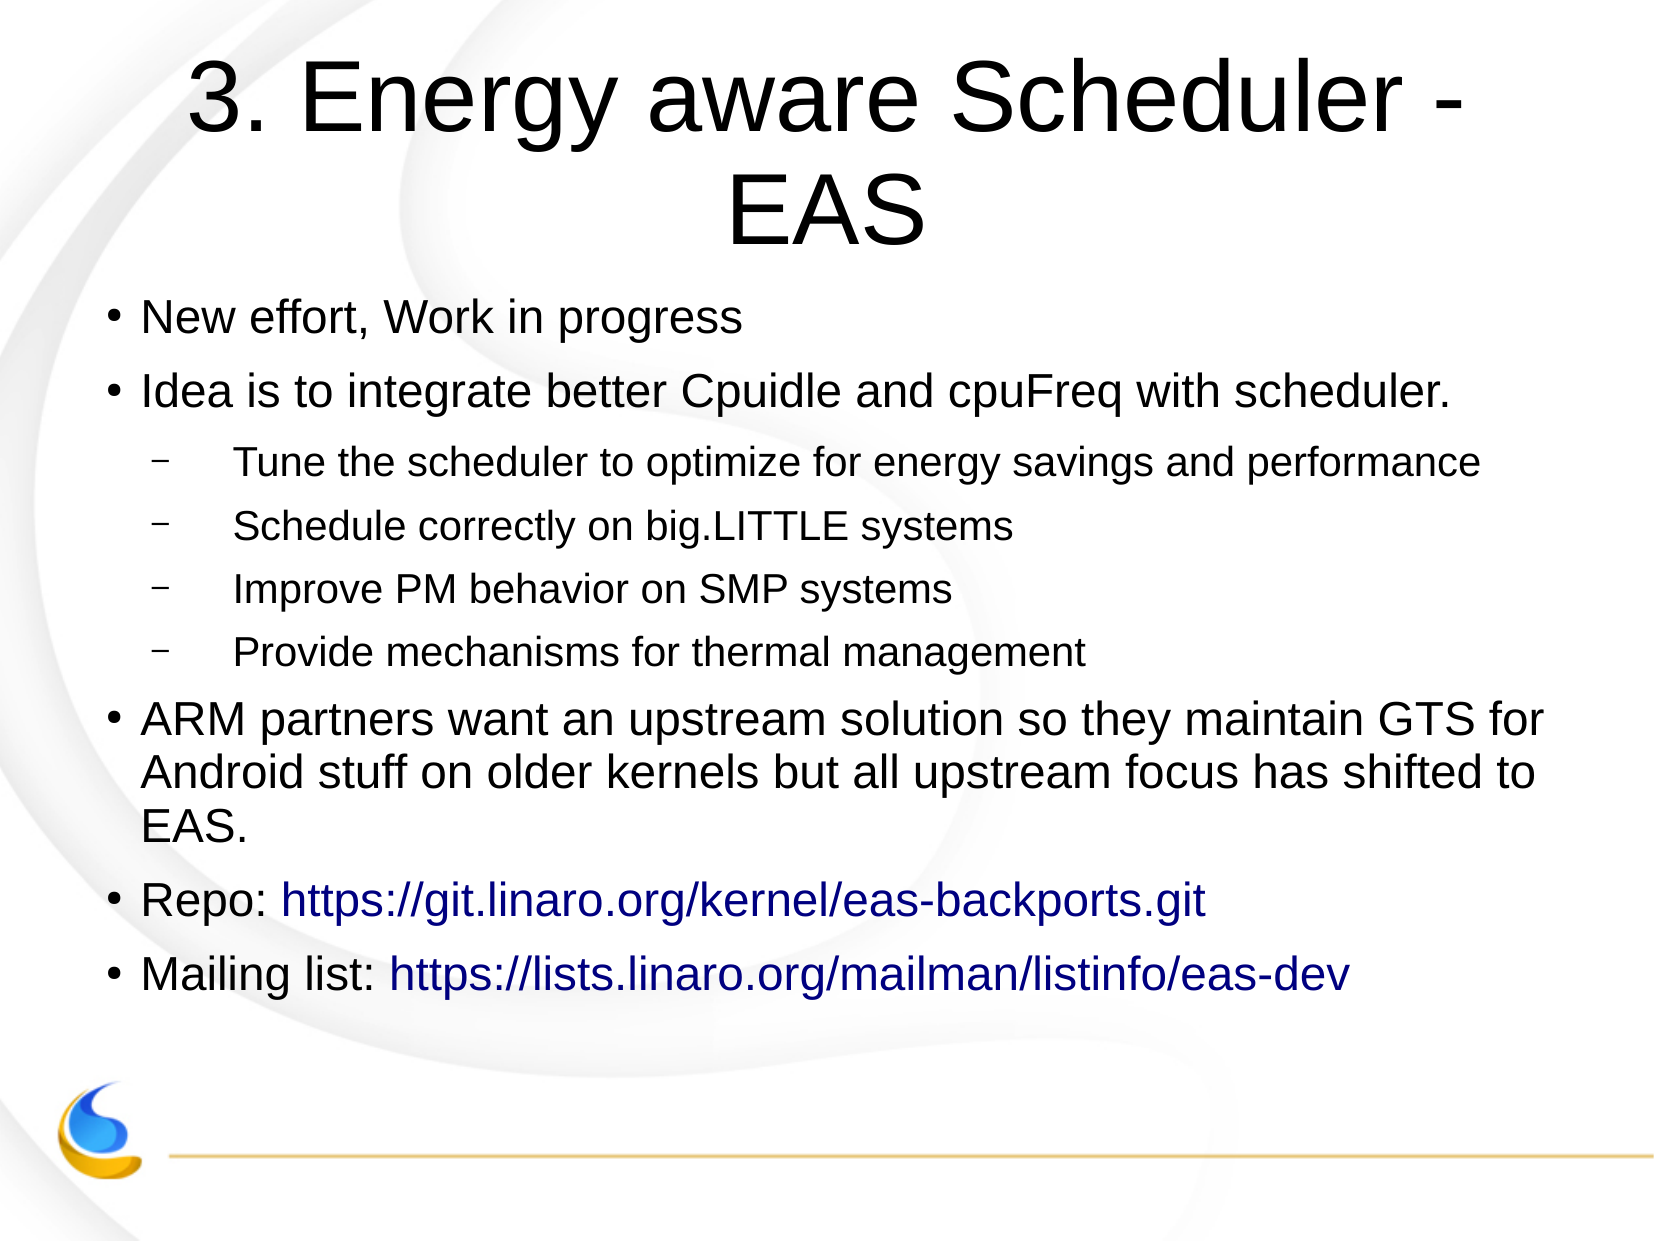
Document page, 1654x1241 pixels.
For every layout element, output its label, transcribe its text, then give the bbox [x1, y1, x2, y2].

picture [0, 0, 1654, 1241]
title 3. Energy aware Scheduler - EAS [82, 39, 1571, 266]
list New effort, Work in progress Idea is to integrate better Cpuidle and cpuFreq with scheduler. Tune the scheduler to optimize for energy savings and performance Schedule correctly on big.LITTLE systems Improve PM behavior on SMP systems Provide mechanisms for thermal management ARM partners want an upstream solution so they maintain GTS for Android stuff on older kernels but all upstream focus has shifted to EAS. Repo: https://git.linaro.org/kernel/eas-backports.git Mailing list: https://lists.linaro.org/mailman/listinfo/eas-dev [94, 290, 1583, 1010]
